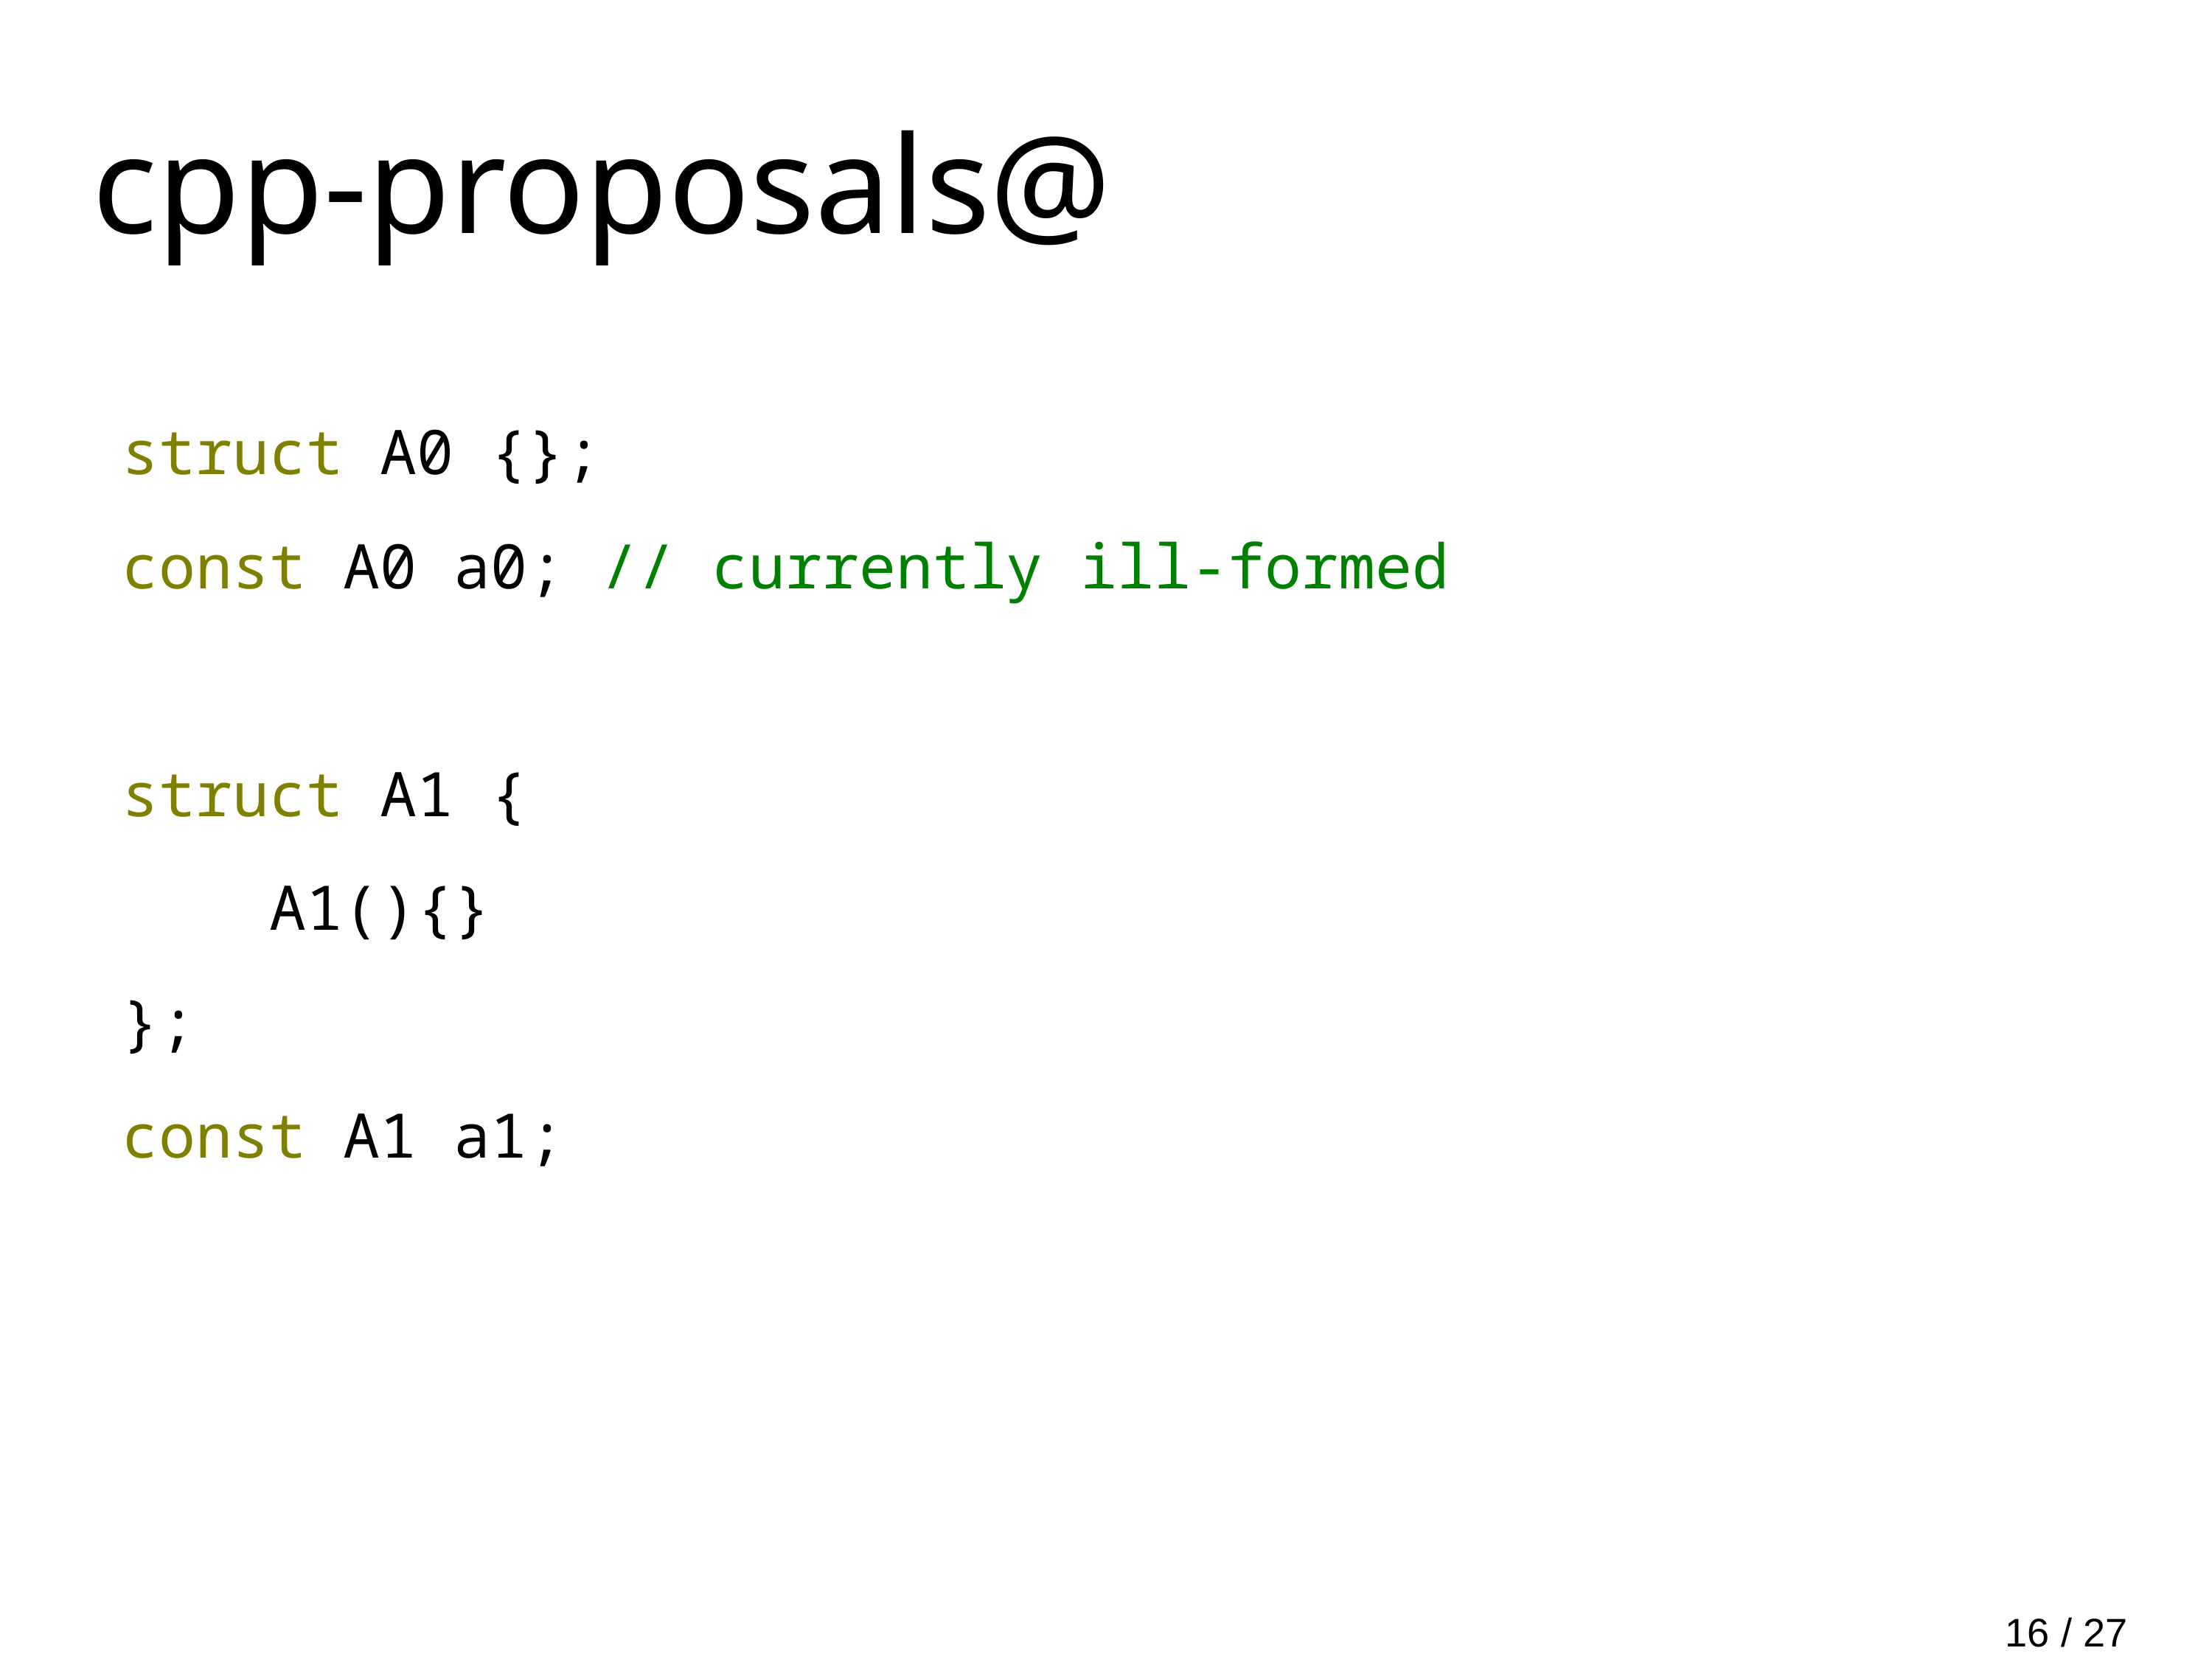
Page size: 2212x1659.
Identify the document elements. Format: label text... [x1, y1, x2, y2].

title cpp-proposals@ [92, 92, 2119, 277]
text_box <number> / 27 [1994, 1605, 2212, 1659]
list struct A0 {}; const A0 a0; // currently ill-formed struct A1 { A1(){} }; const A1 a1; [0, 338, 2212, 1659]
